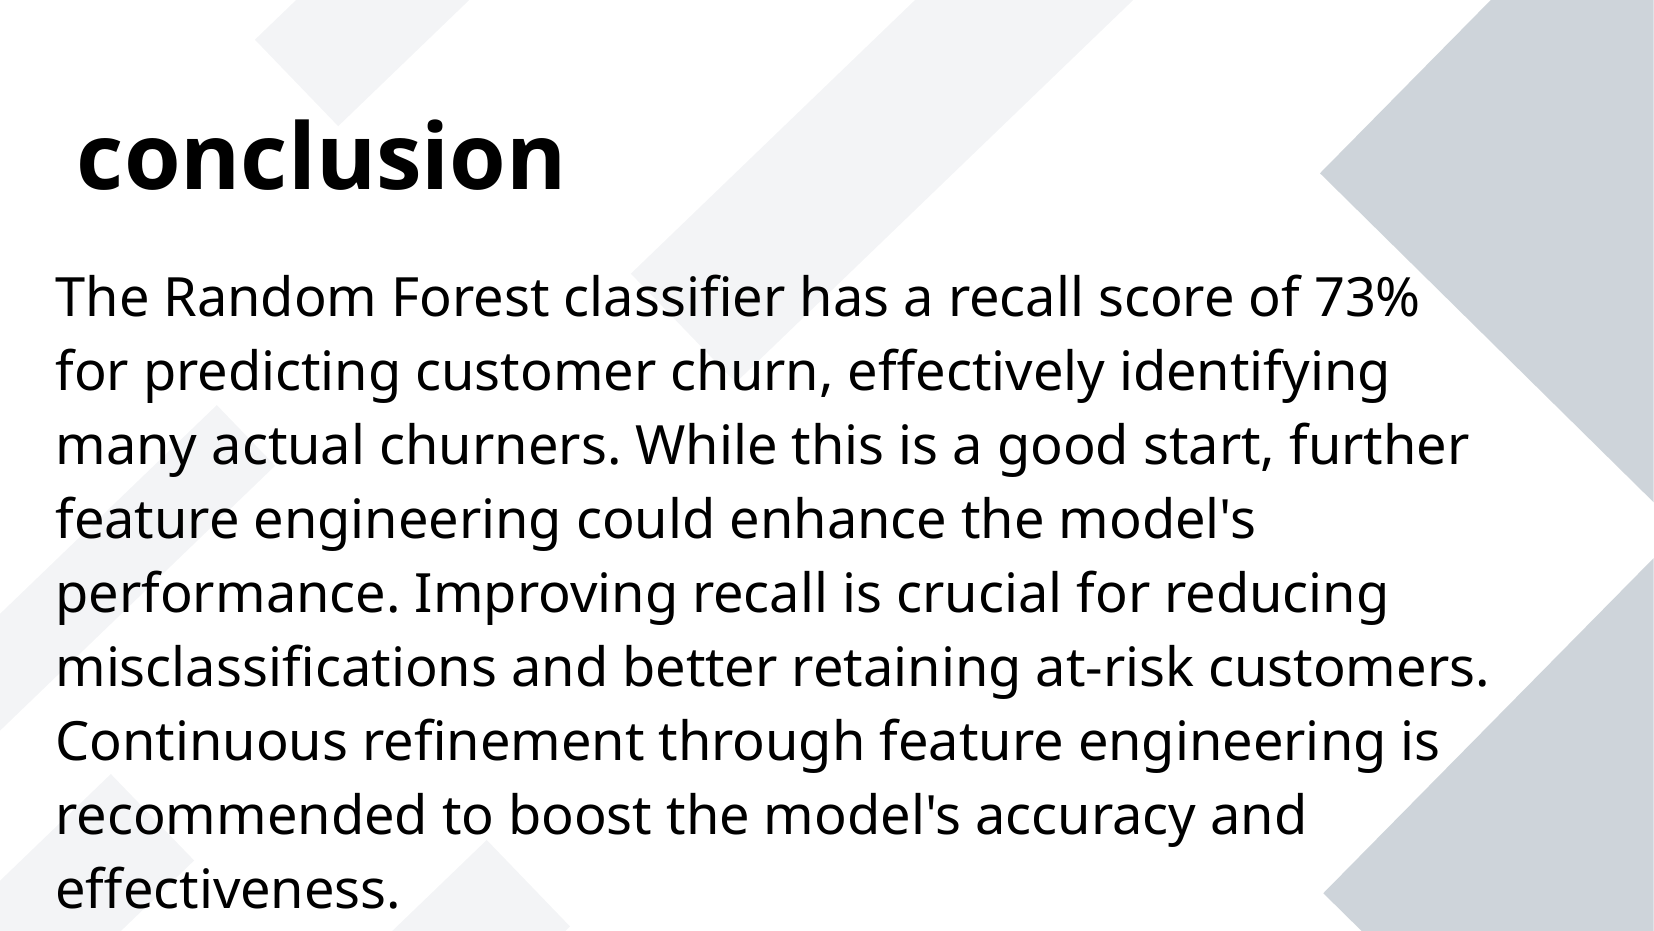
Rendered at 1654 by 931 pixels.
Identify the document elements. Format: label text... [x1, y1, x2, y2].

title conclusion [76, 76, 1565, 233]
text_box The Random Forest classifier has a recall score of 73% for predicting customer churn, effectively identifying many actual churners. While this is a good start, further feature engineering could enhance the model's performance. Improving recall is crucial for reducing misclassifications and better retaining at-risk customers. Continuous refinement through feature engineering is recommended to boost the model's accuracy and effectiveness. [40, 251, 1512, 931]
